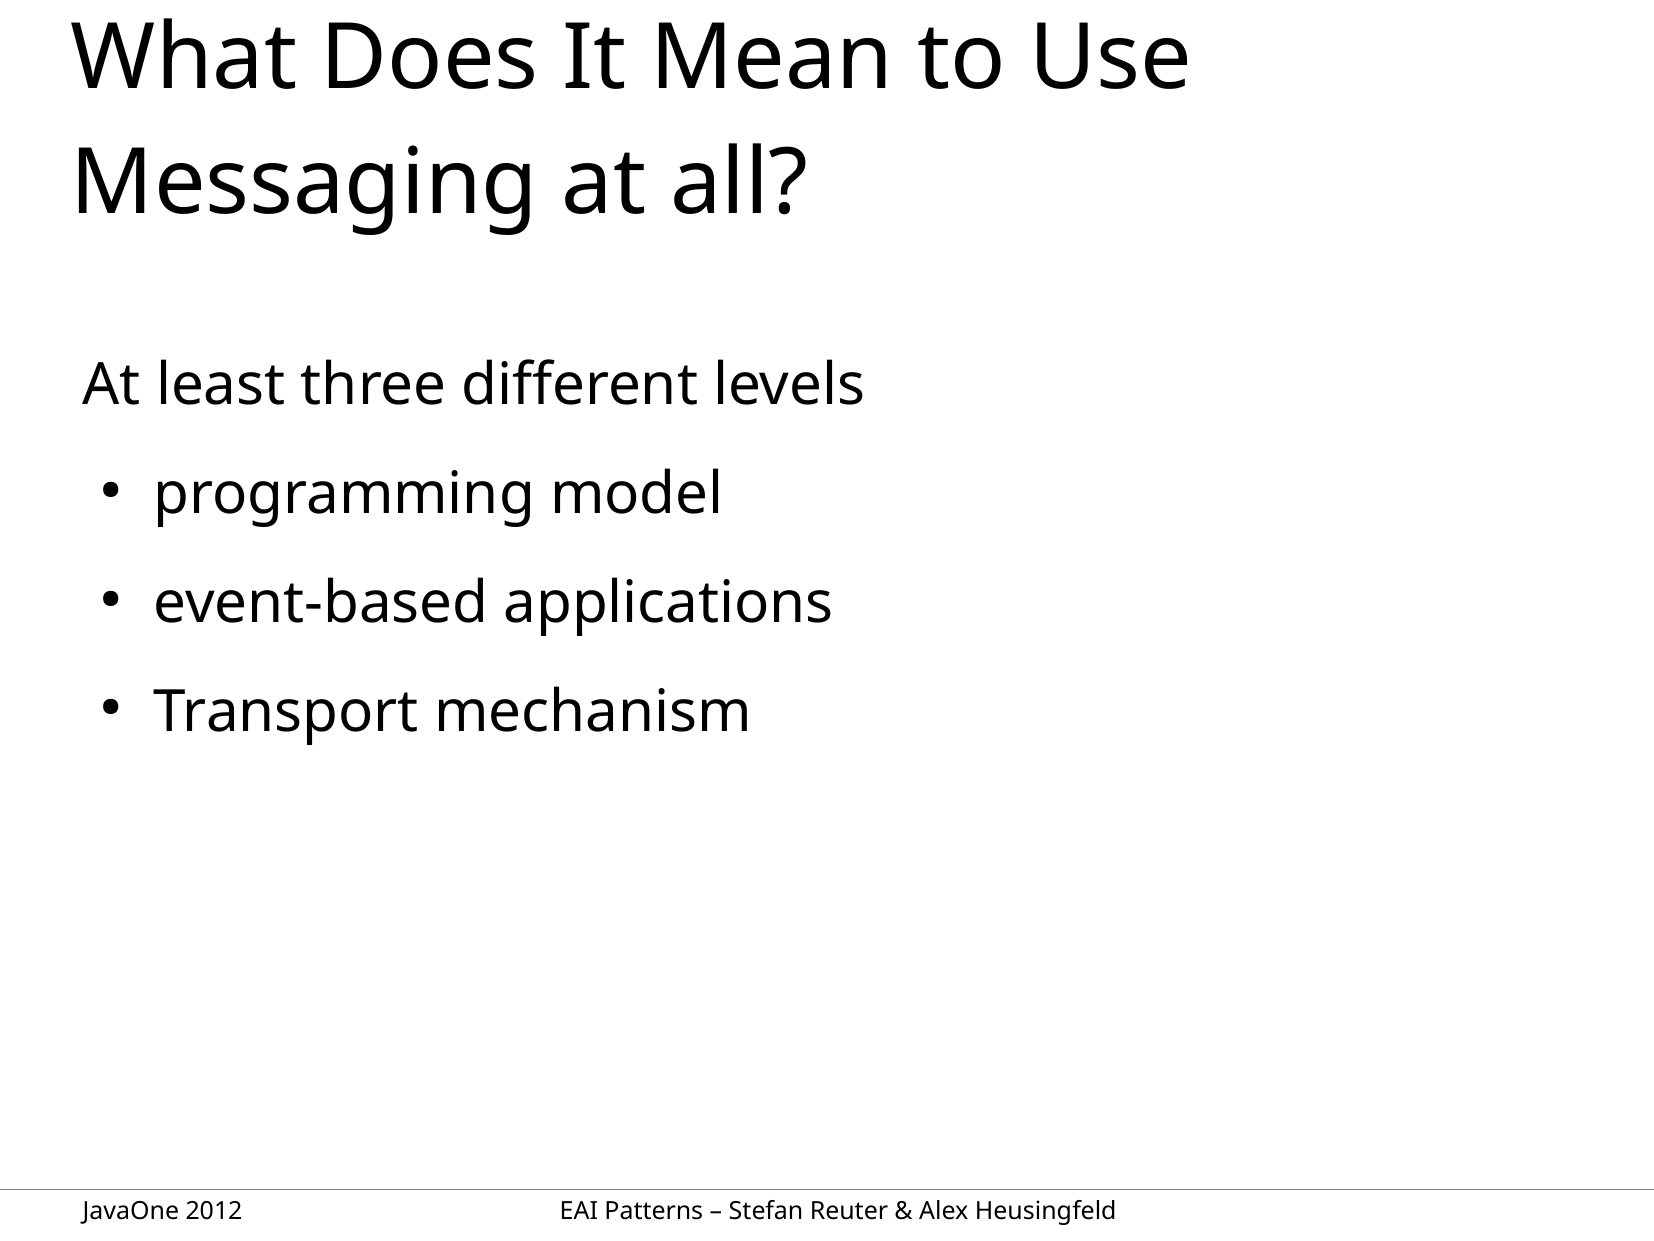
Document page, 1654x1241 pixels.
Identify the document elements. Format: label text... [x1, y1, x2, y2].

title What Does It Mean to Use Messaging at all? [70, 23, 1583, 208]
list At least three different levels programming model event-based applications Transport mechanism [82, 342, 1538, 1010]
